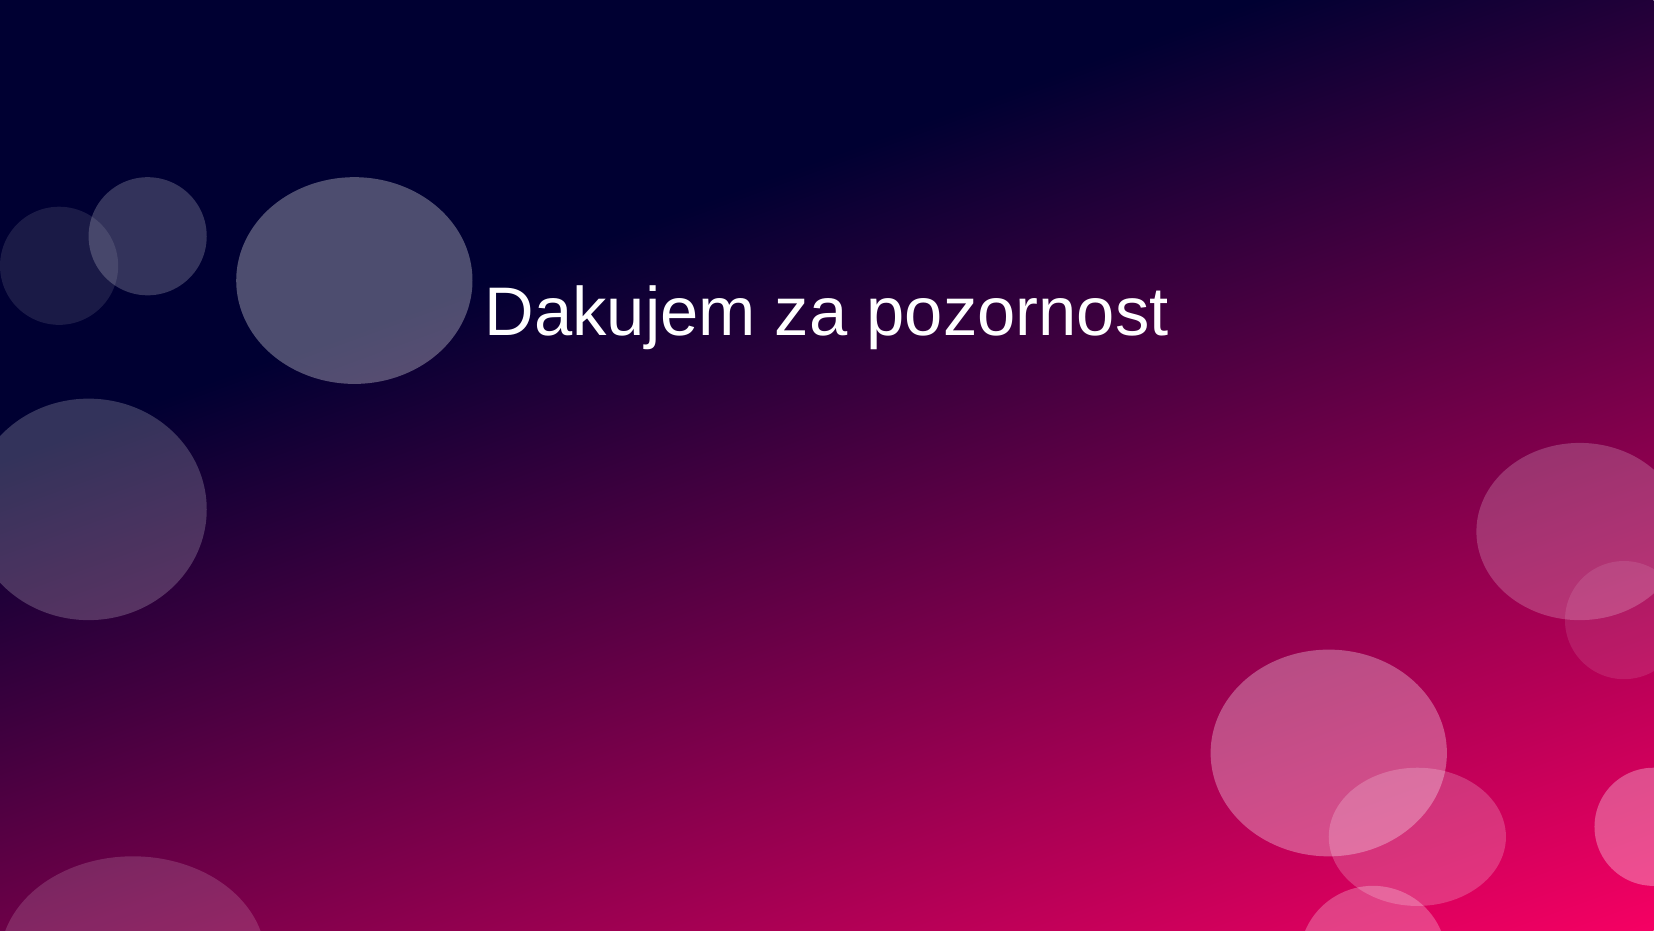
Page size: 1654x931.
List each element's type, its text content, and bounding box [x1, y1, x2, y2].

title Dakujem za pozornost [82, 234, 1571, 390]
